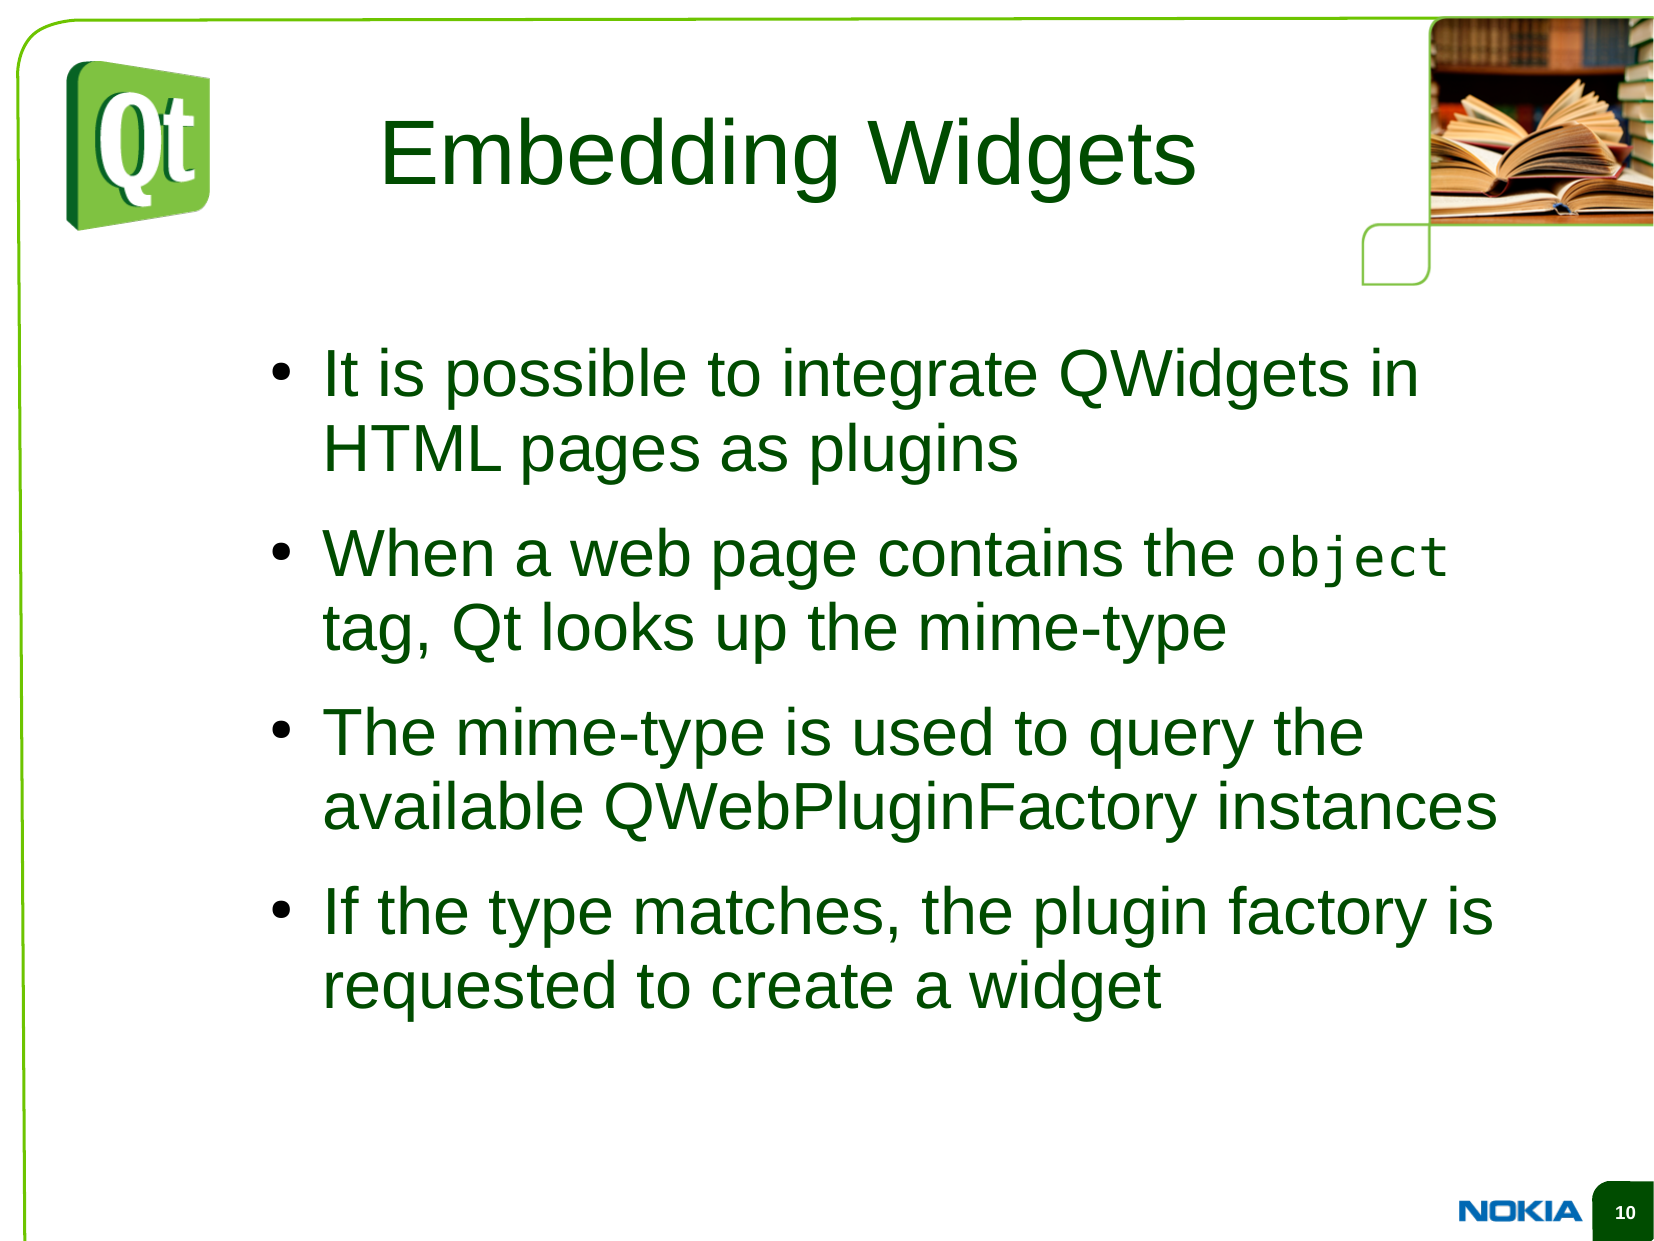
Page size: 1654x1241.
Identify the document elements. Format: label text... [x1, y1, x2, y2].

title Embedding Widgets [251, 56, 1327, 250]
list It is possible to integrate QWidgets in HTML pages as plugins When a web page contains the object tag, Qt looks up the mime-type The mime-type is used to query the available QWebPluginFactory instances If the type matches, the plugin factory is requested to create a widget [251, 336, 1571, 1141]
picture [66, 61, 210, 231]
picture [1459, 1200, 1583, 1222]
picture [1338, 5, 1654, 306]
